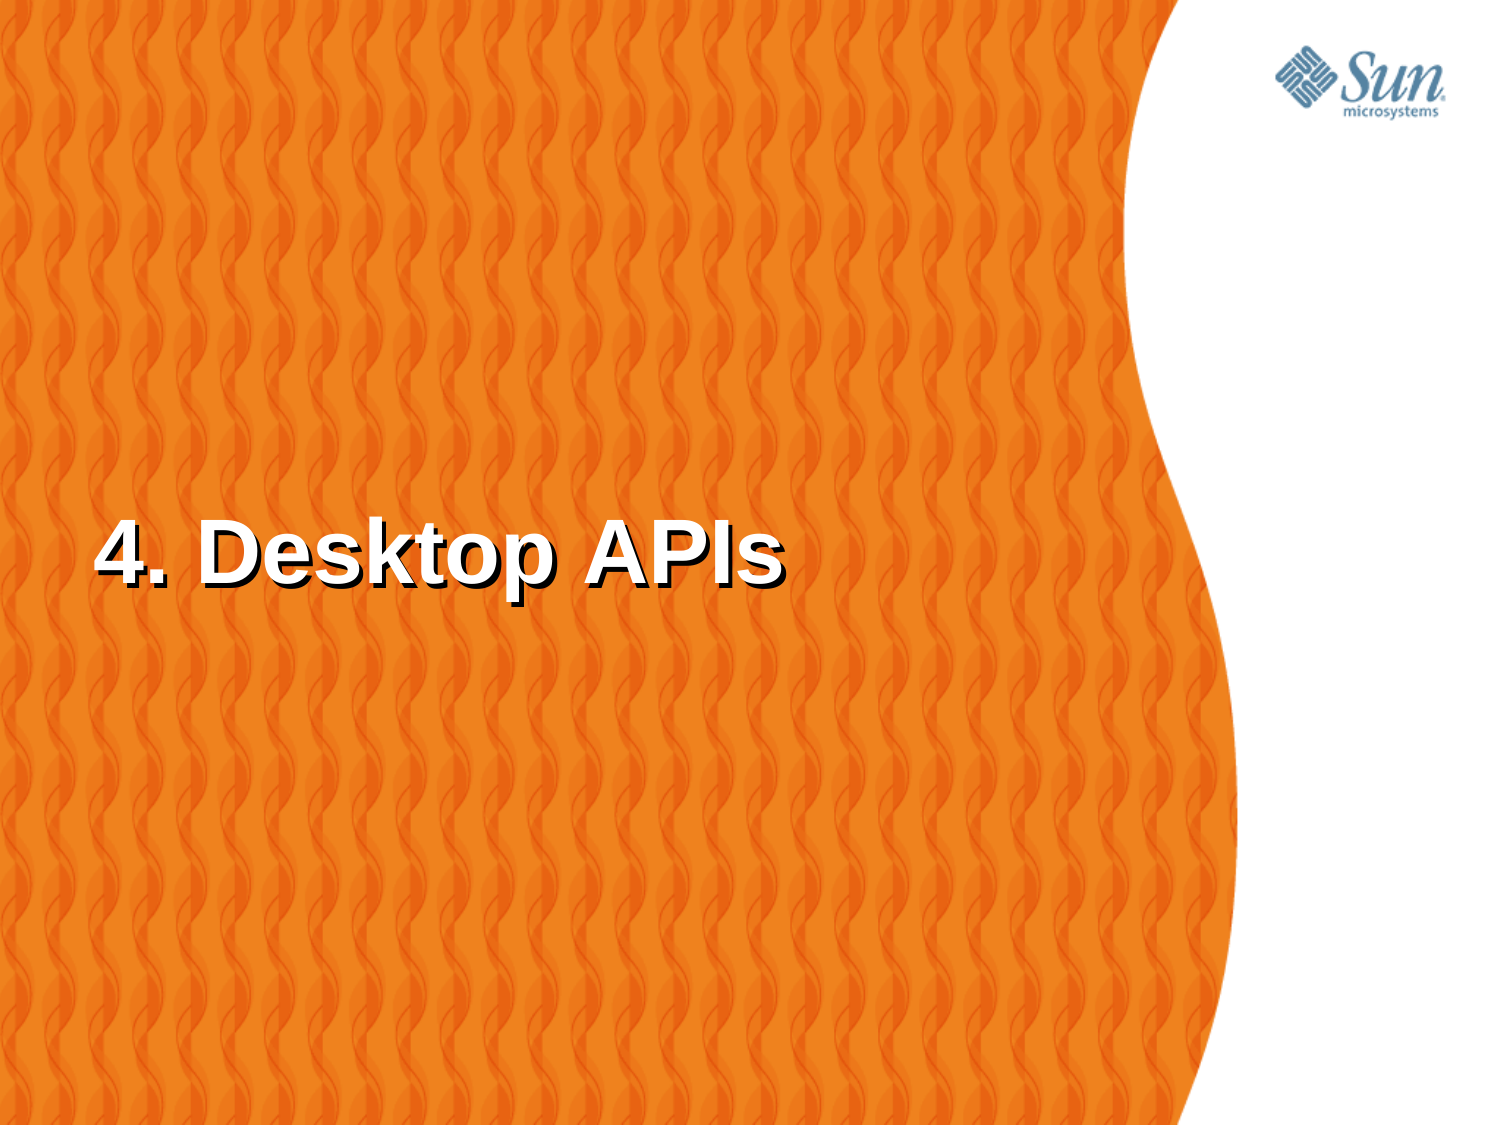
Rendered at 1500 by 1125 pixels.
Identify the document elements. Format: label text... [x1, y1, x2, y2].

title 4. Desktop APIs [93, 487, 1059, 601]
picture [0, 0, 1500, 1125]
